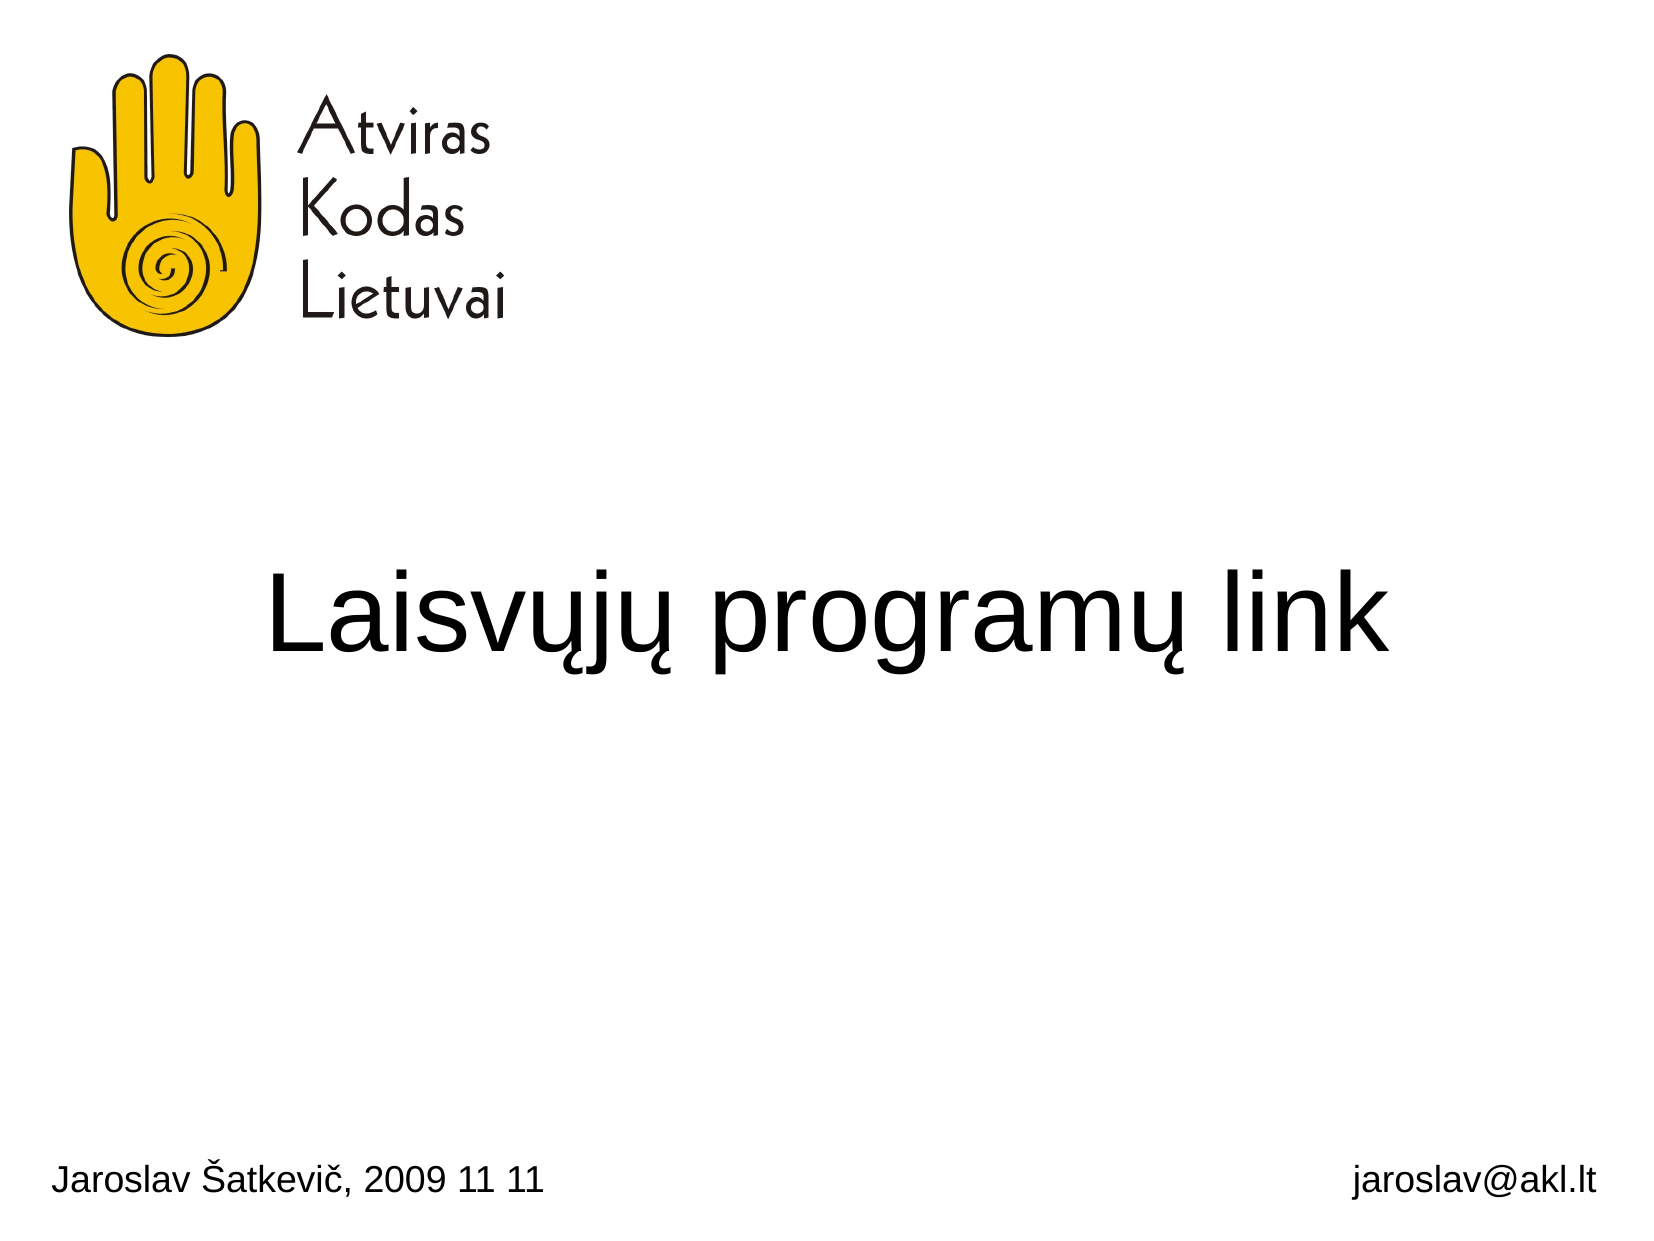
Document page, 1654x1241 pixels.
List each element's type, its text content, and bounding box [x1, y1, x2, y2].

text_box jaroslav@akl.lt [1338, 1151, 1613, 1209]
title Laisvųjų programų link [0, 516, 1654, 709]
text_box Jaroslav Šatkevič, 2009 11 11 [36, 1151, 562, 1209]
picture [69, 54, 504, 337]
